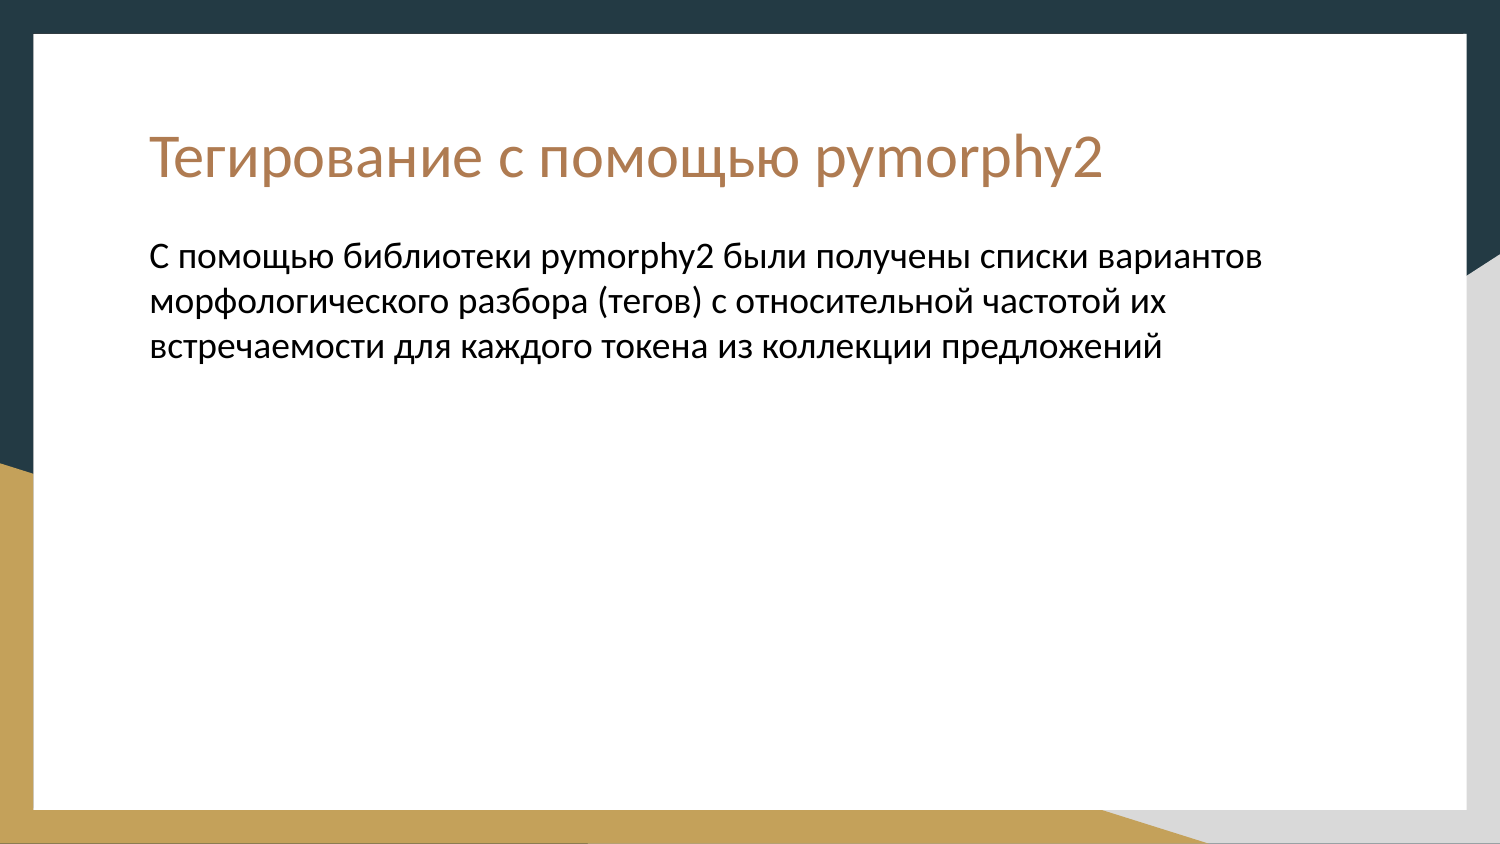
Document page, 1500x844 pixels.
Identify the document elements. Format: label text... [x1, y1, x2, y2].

title Тегирование с помощью pymorphy2 [134, 99, 1366, 216]
list С помощью библиотеки pymorphy2 были получены списки вариантов морфологического разбора (тегов) с относительной частотой их встречаемости для каждого токена из коллекции предложений [134, 216, 1366, 740]
